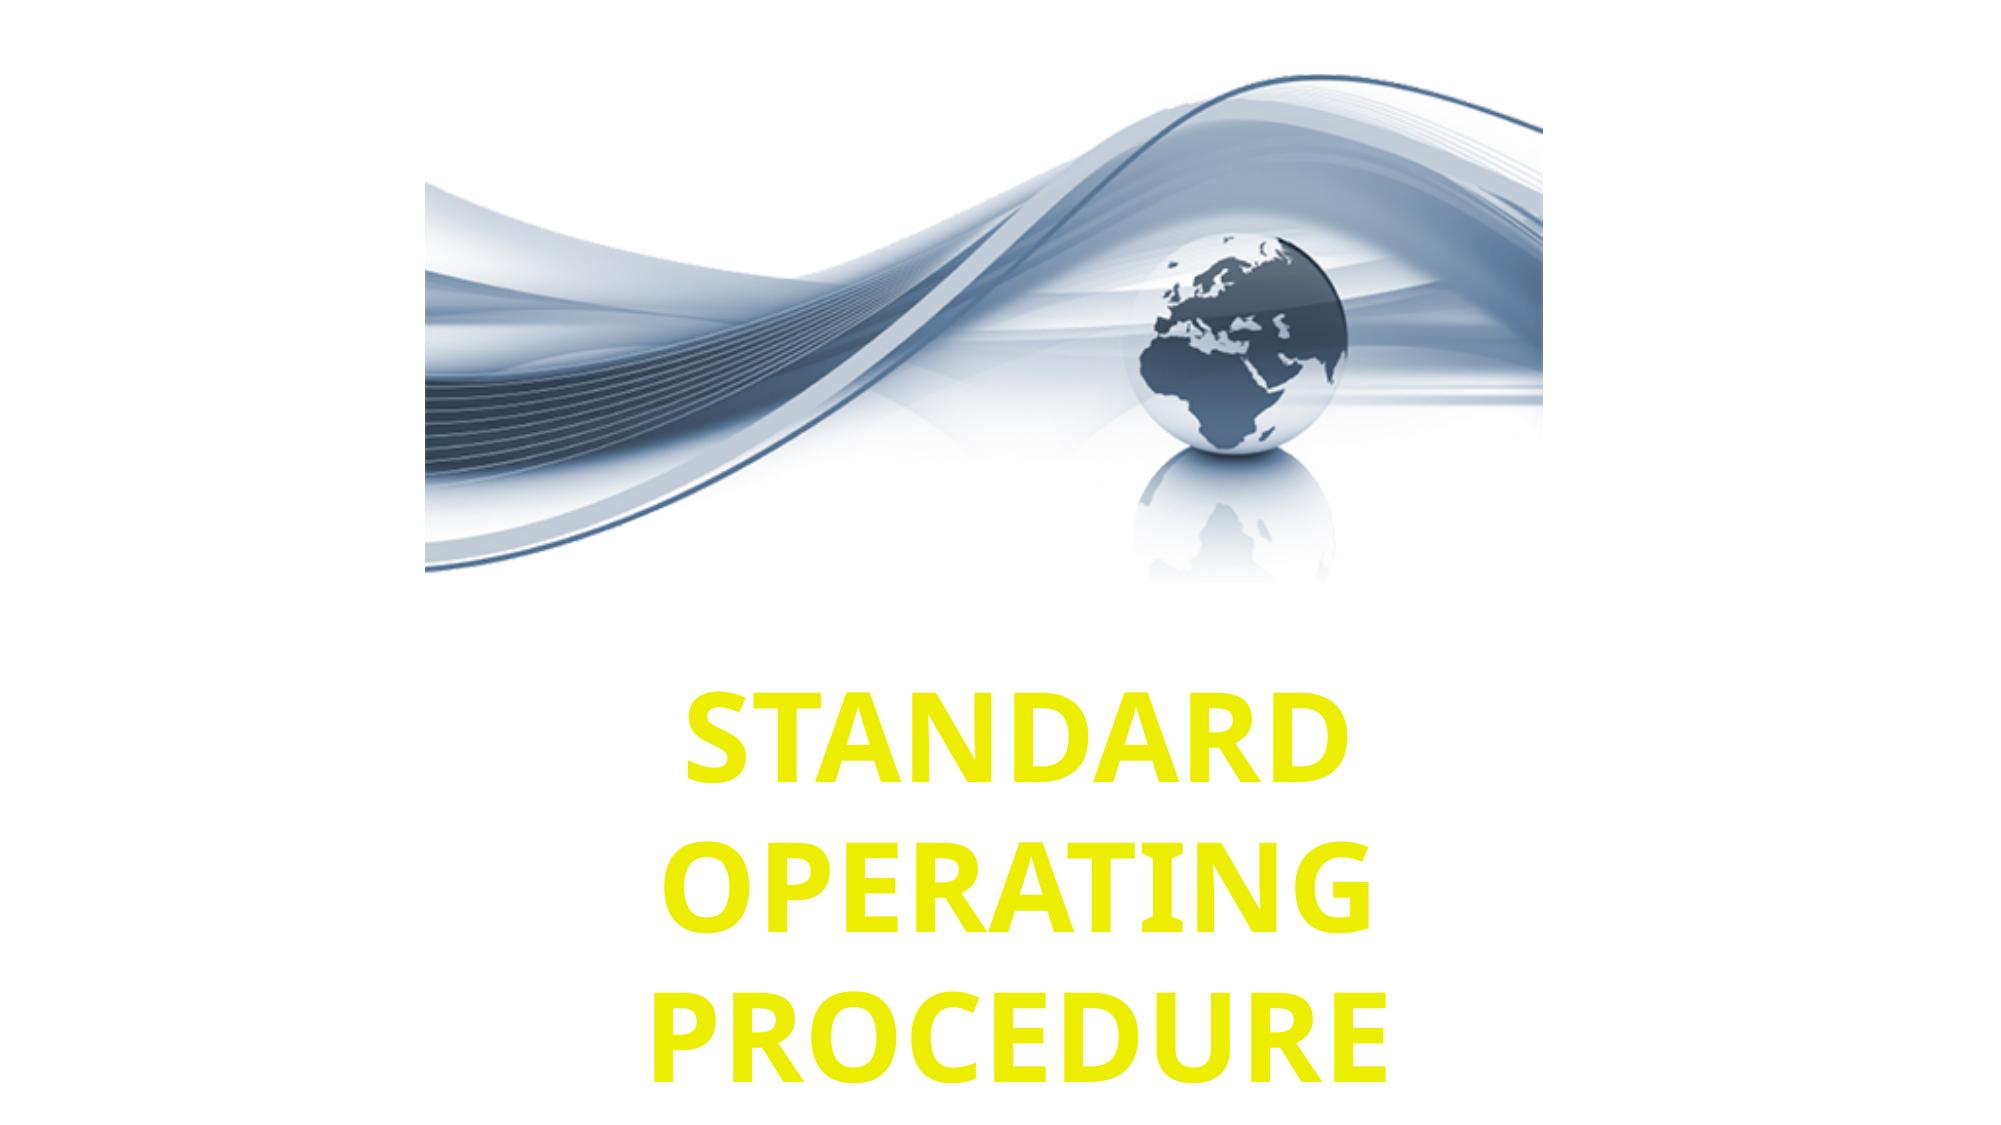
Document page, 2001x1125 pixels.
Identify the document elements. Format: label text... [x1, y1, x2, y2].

text_box STANDARD OPERATING PROCEDURE [349, 649, 1688, 1115]
picture [425, 74, 1543, 585]
